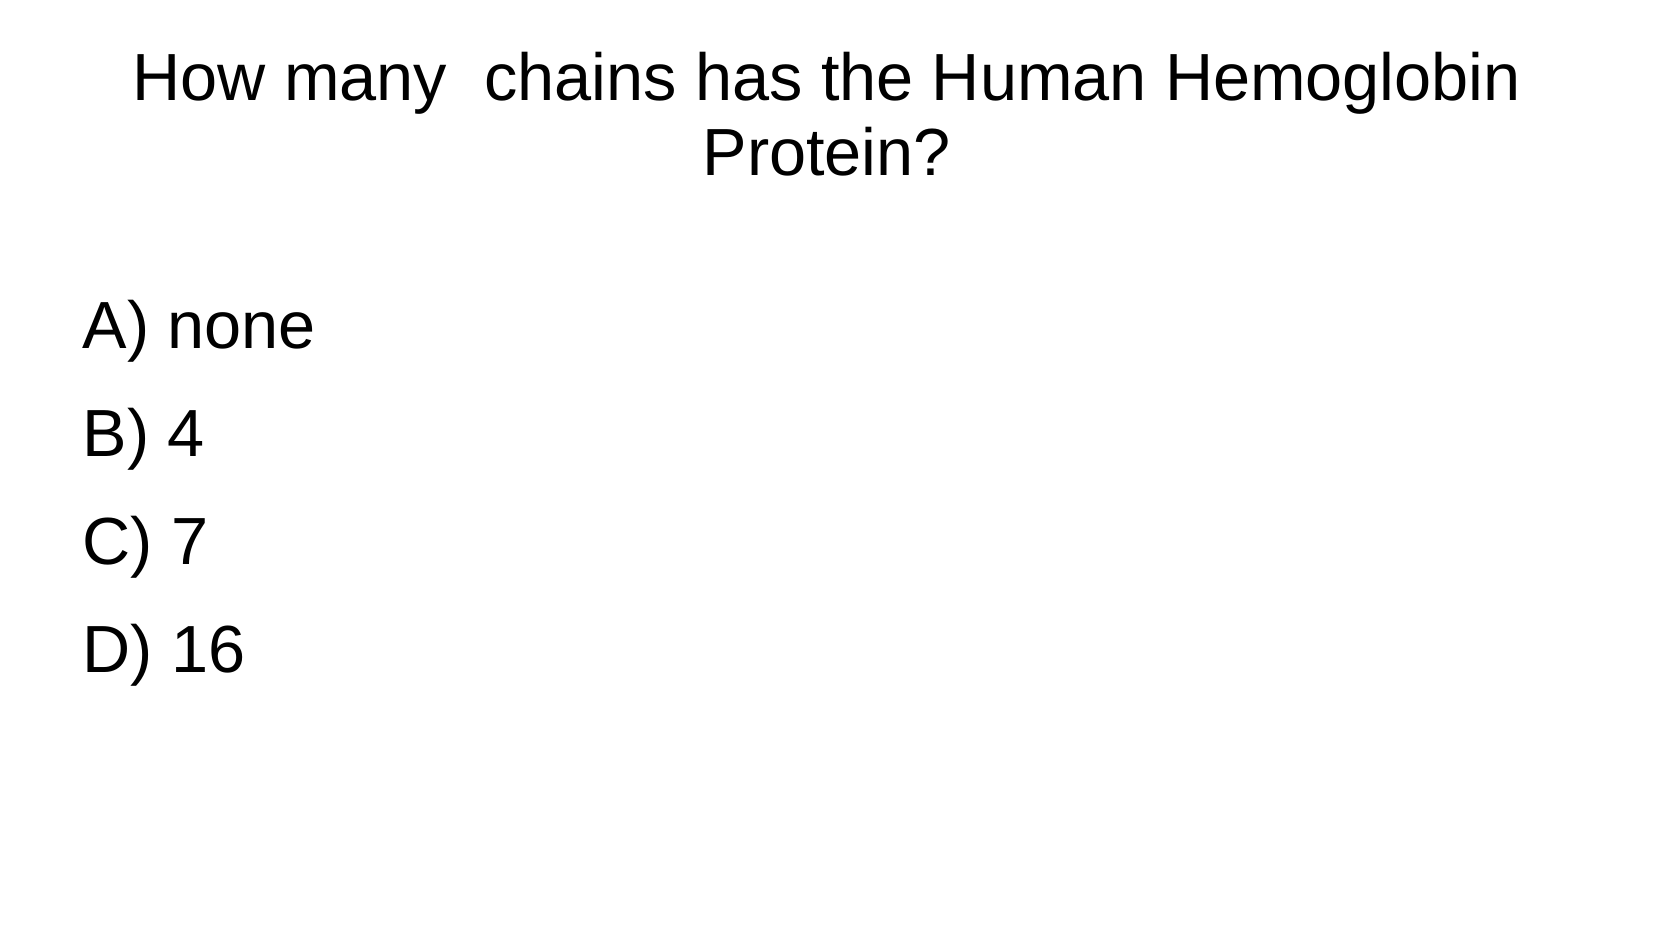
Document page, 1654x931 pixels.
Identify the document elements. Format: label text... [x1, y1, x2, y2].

subtitle none 4 7 16 [82, 217, 1571, 758]
title How many chains has the Human Hemoglobin Protein? [82, 37, 1571, 193]
